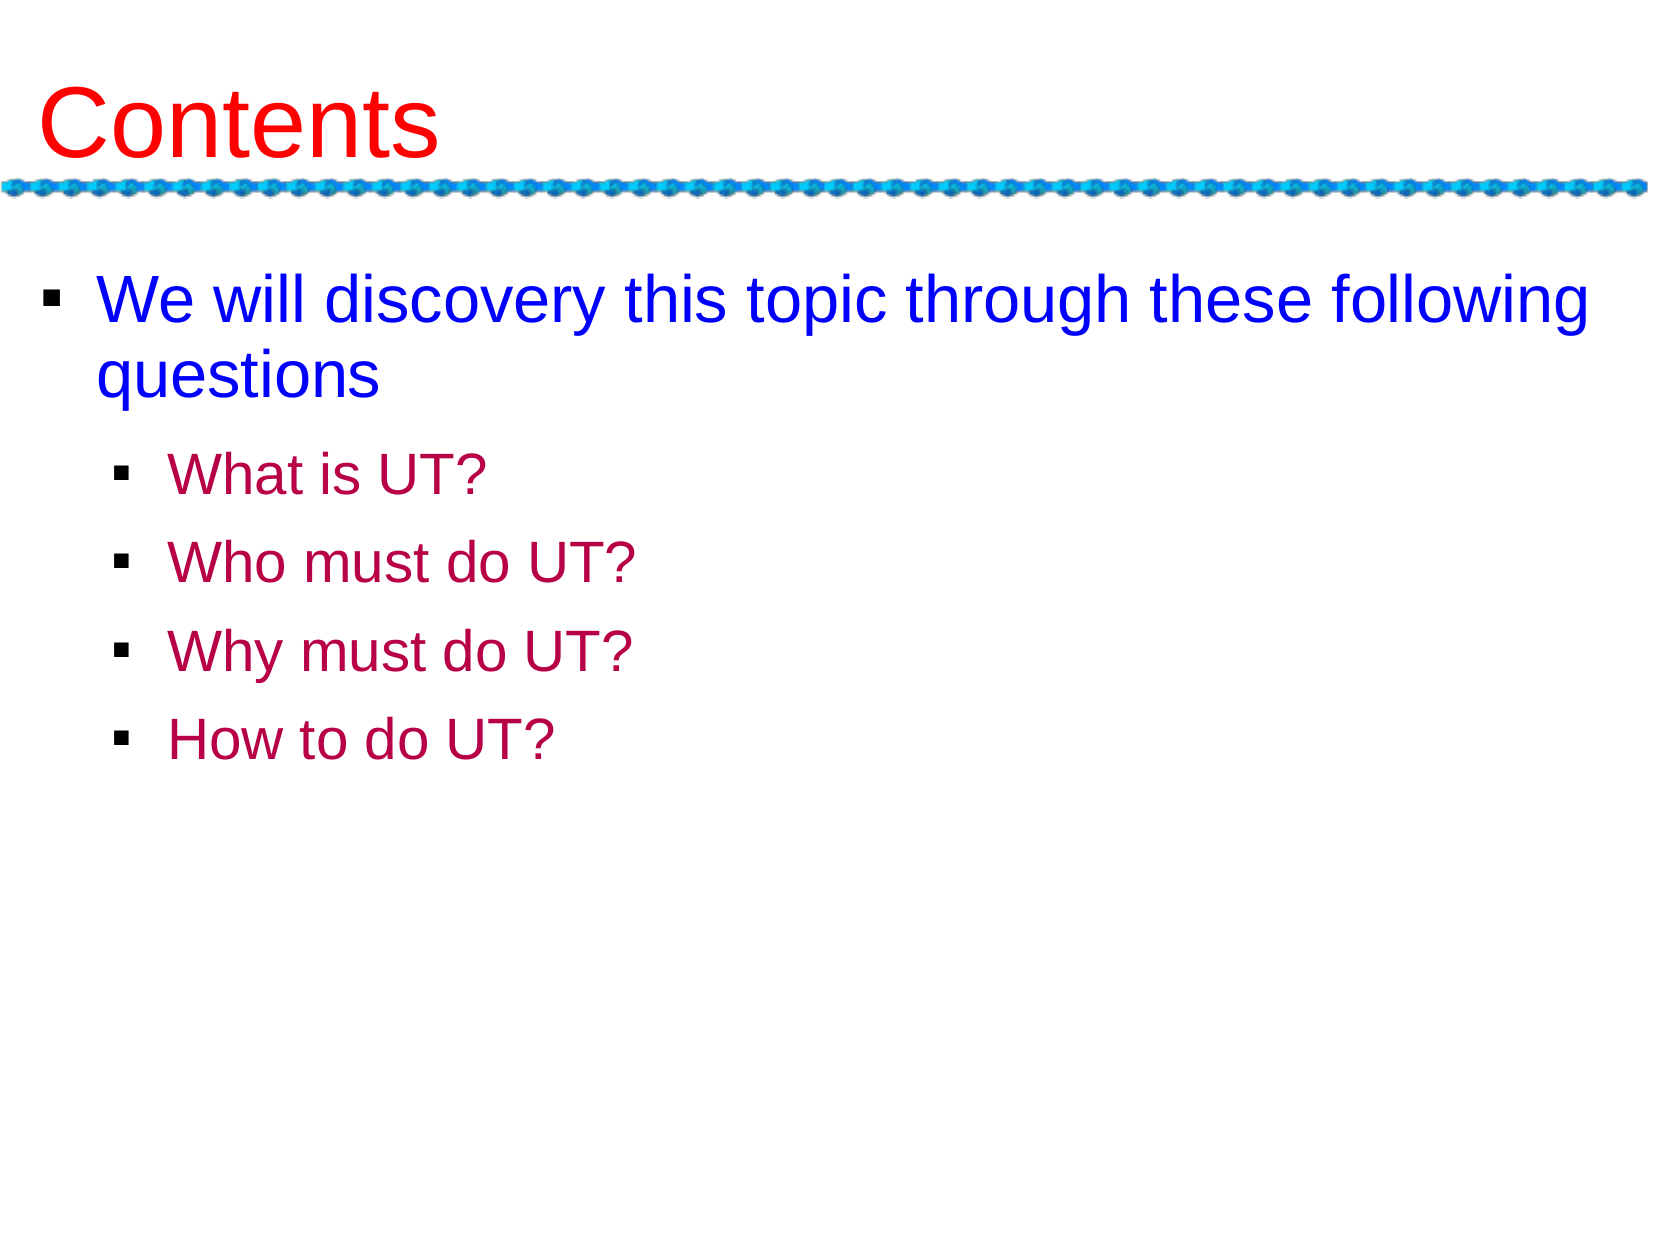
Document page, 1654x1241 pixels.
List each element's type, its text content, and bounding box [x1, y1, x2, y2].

picture [0, 178, 37, 199]
title Contents [37, 37, 1651, 207]
list We will discovery this topic through these following questions What is UT? Who must do UT? Why must do UT? How to do UT? [25, 262, 1639, 1163]
